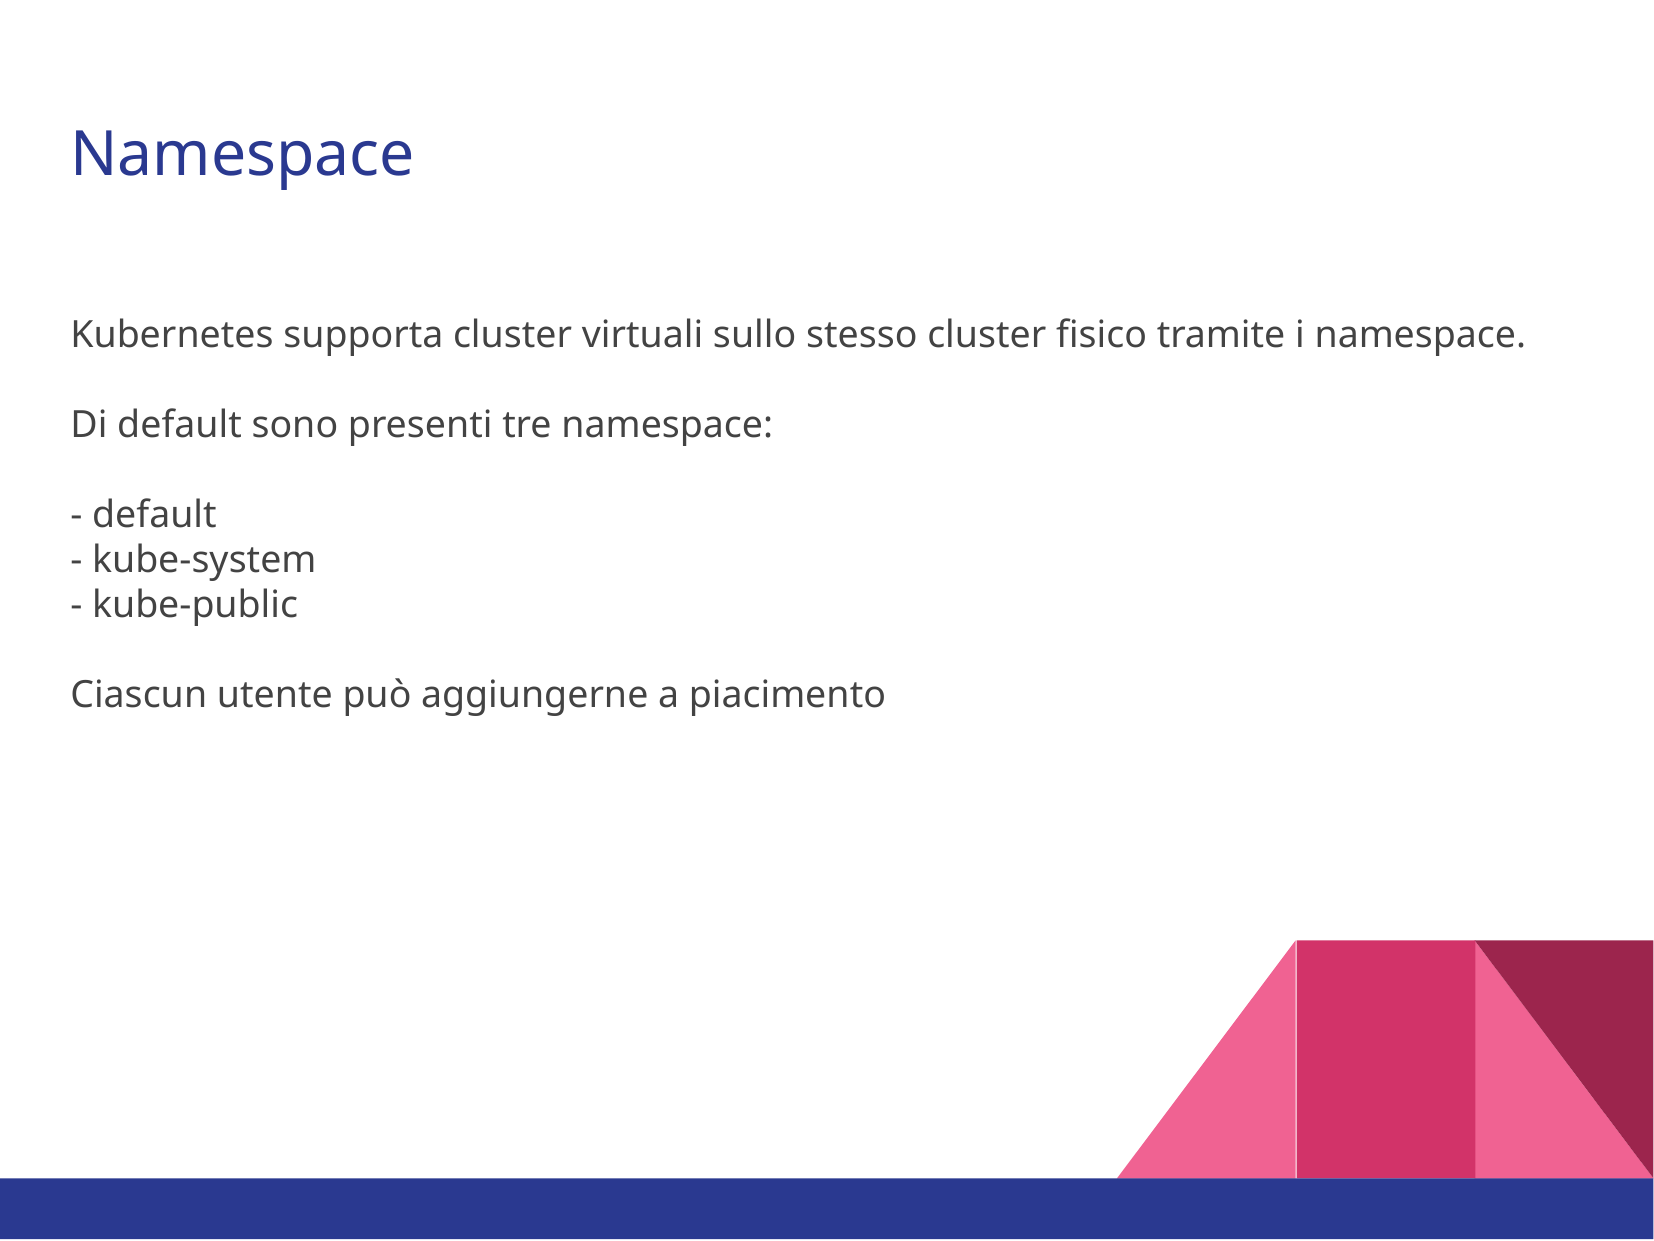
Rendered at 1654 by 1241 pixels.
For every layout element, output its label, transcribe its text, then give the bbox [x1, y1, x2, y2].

title Namespace [55, 98, 1597, 245]
list Kubernetes supporta cluster virtuali sullo stesso cluster fisico tramite i namespace. Di default sono presenti tre namespace: - default - kube-system - kube-public Ciascun utente può aggiungerne a piacimento [55, 295, 1597, 503]
